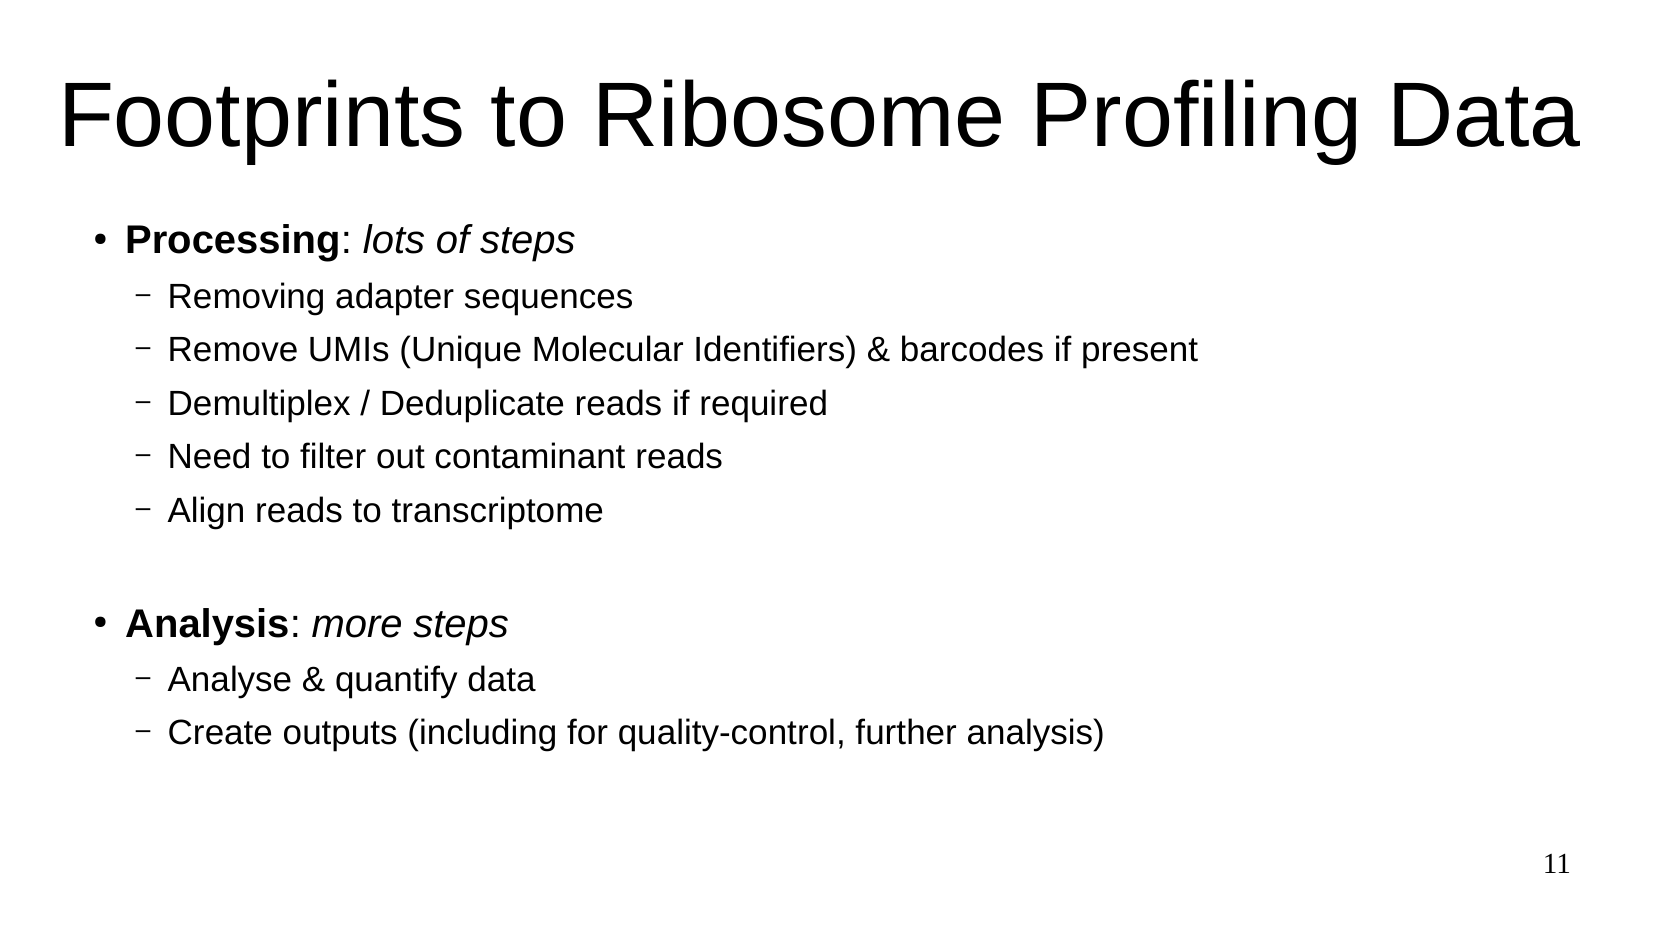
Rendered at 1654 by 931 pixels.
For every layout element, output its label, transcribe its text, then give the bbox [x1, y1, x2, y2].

list Processing: lots of steps Removing adapter sequences Remove UMIs (Unique Molecular Identifiers) & barcodes if present Demultiplex / Deduplicate reads if required Need to filter out contaminant reads Align reads to transcriptome Analysis: more steps Analyse & quantify data Create outputs (including for quality-control, further analysis) [82, 218, 1571, 758]
title Footprints to Ribosome Profiling Data [35, 12, 1607, 218]
